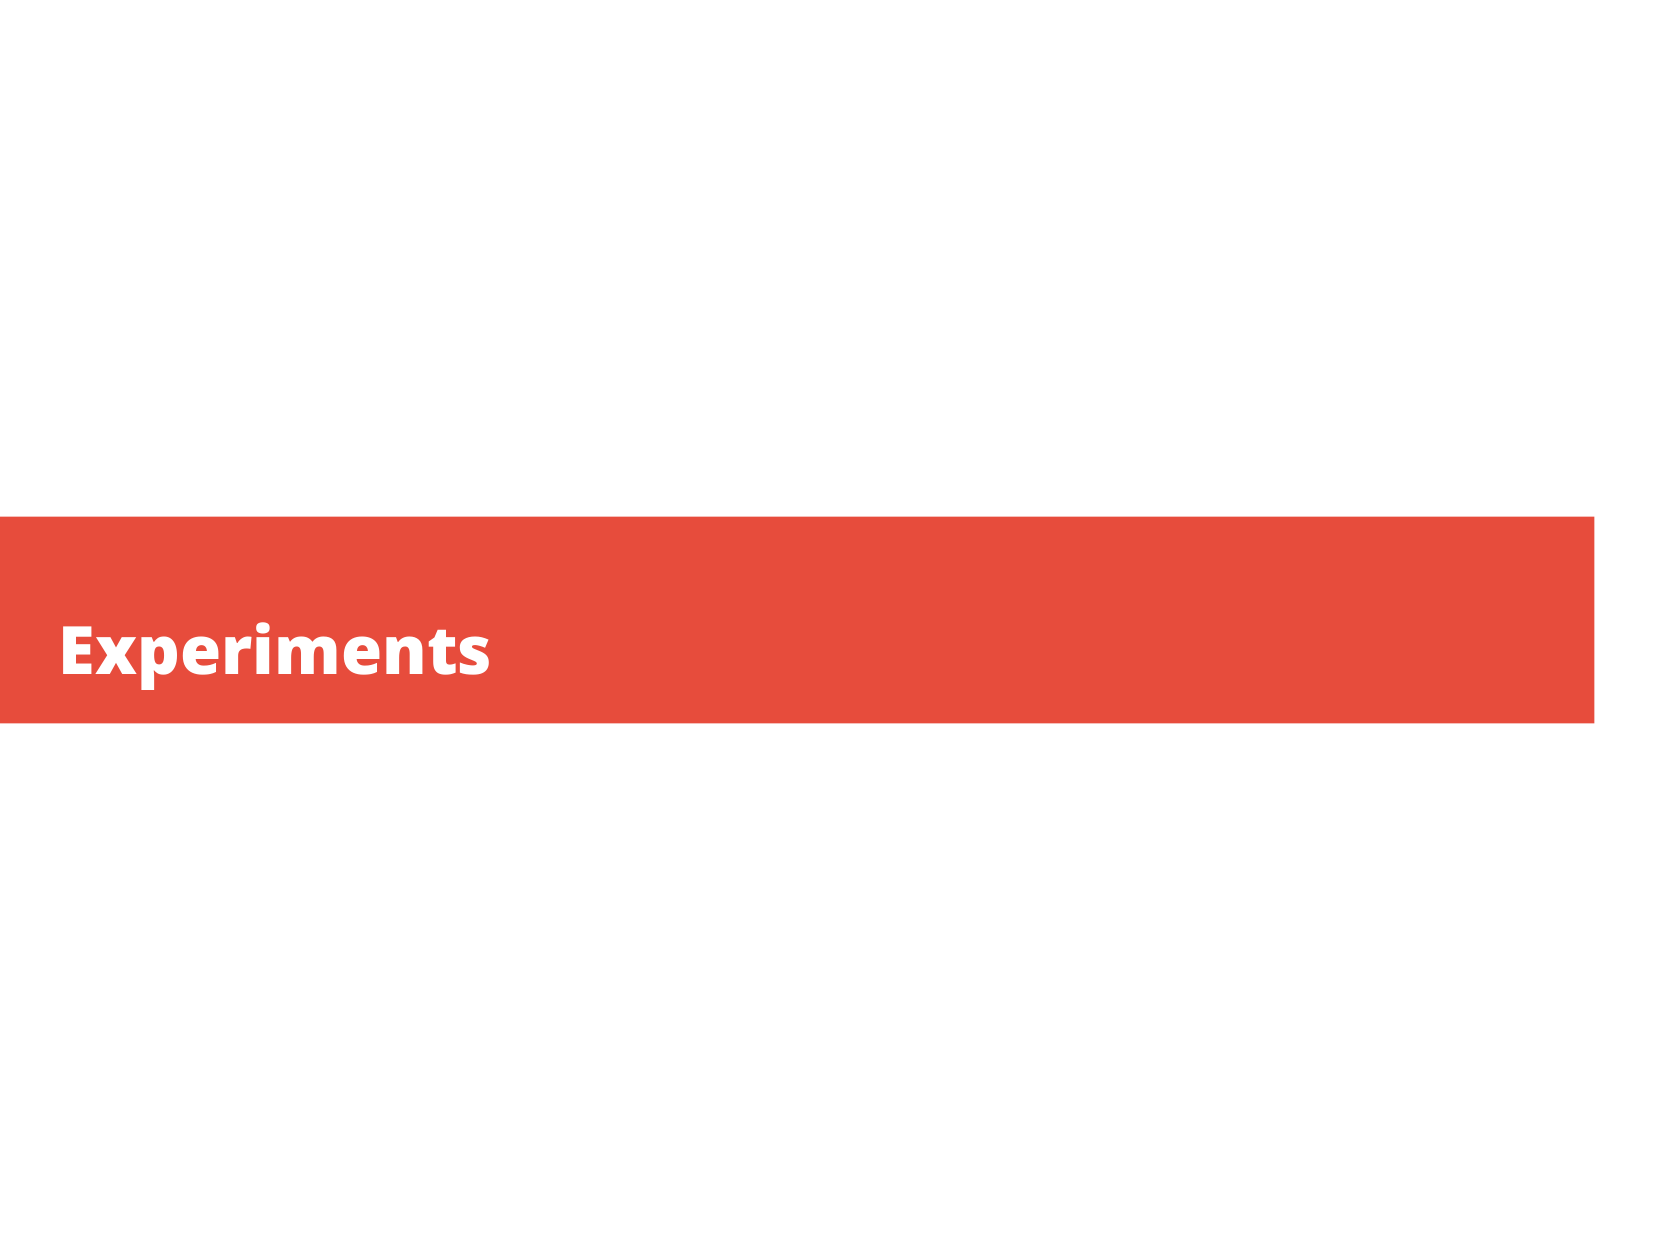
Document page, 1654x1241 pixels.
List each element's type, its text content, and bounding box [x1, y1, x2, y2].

title Experiments [59, 546, 1595, 694]
